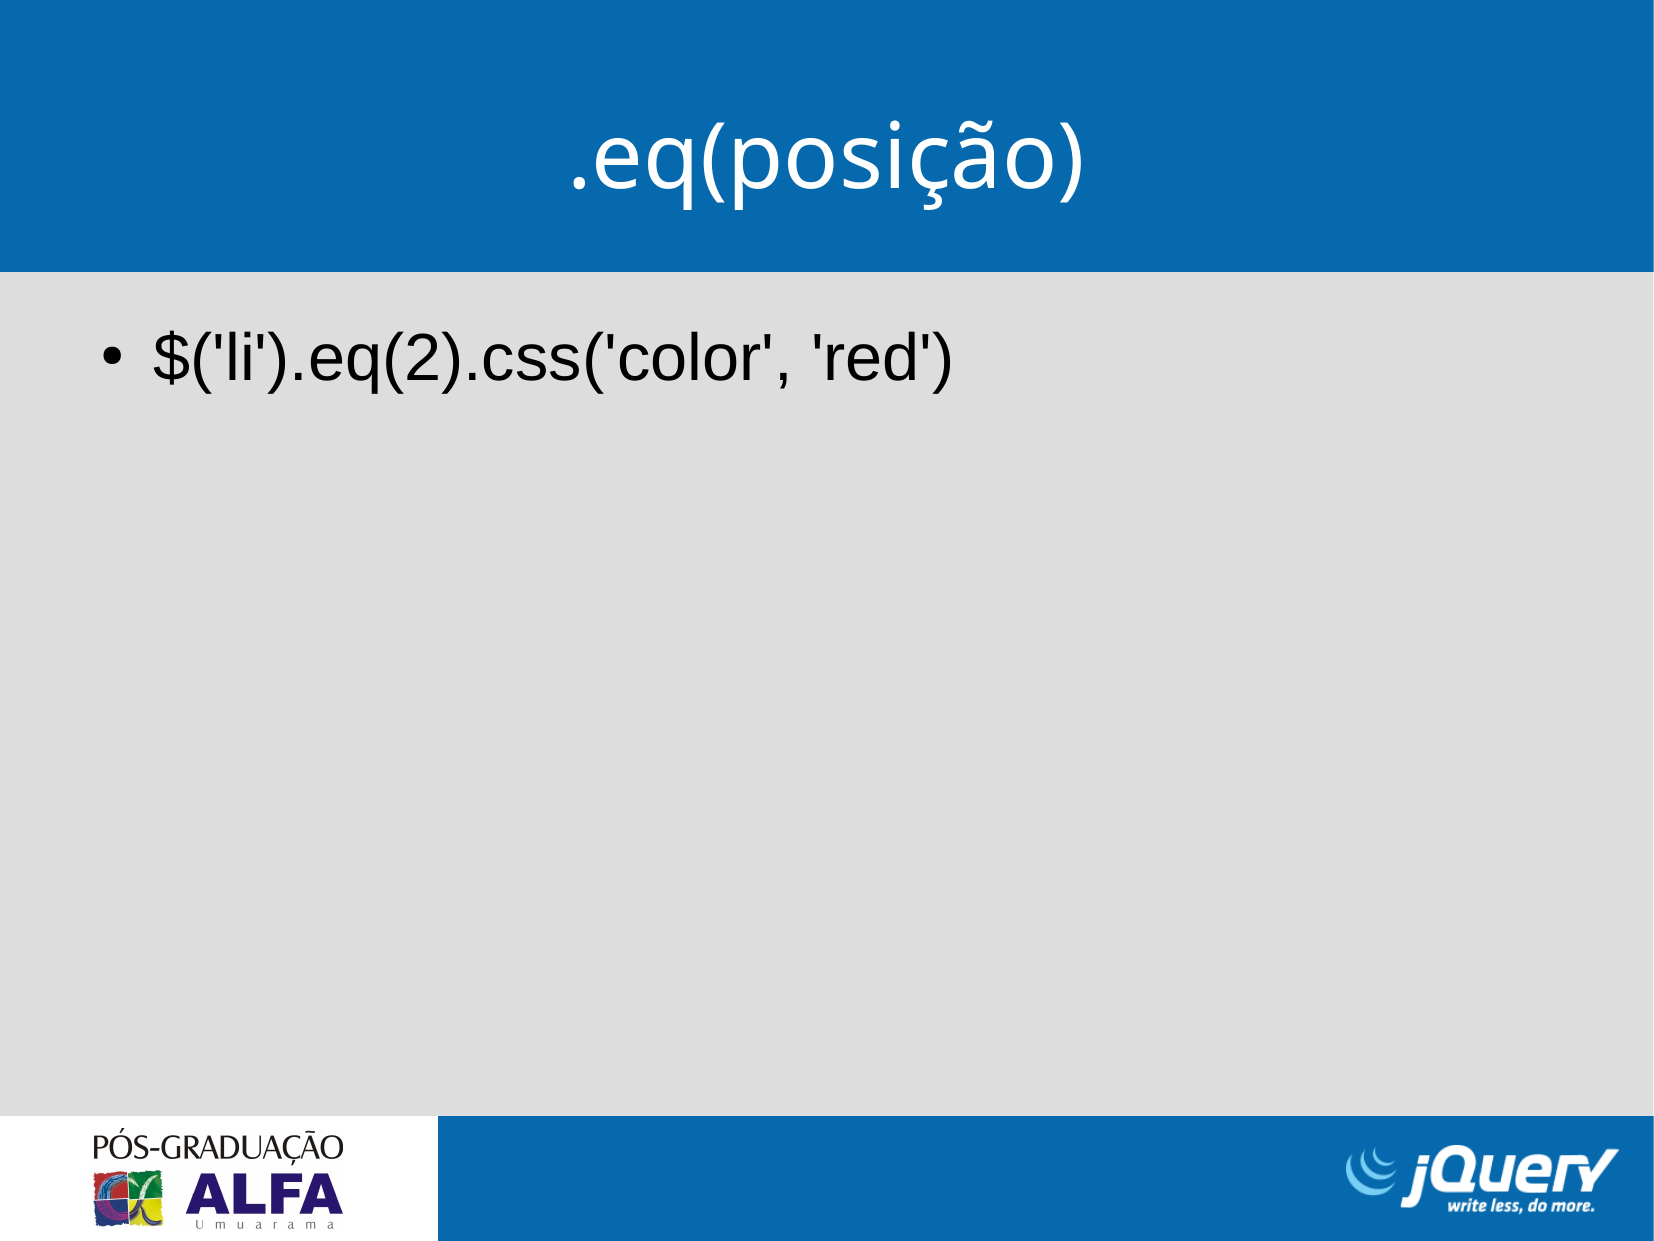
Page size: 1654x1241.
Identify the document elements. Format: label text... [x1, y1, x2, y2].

picture [0, 0, 1654, 272]
list $('li').eq(2).css('color', 'red') [82, 320, 1571, 1040]
picture [93, 1128, 343, 1229]
title .eq(posição) [82, 49, 1571, 257]
picture [438, 1116, 1654, 1241]
